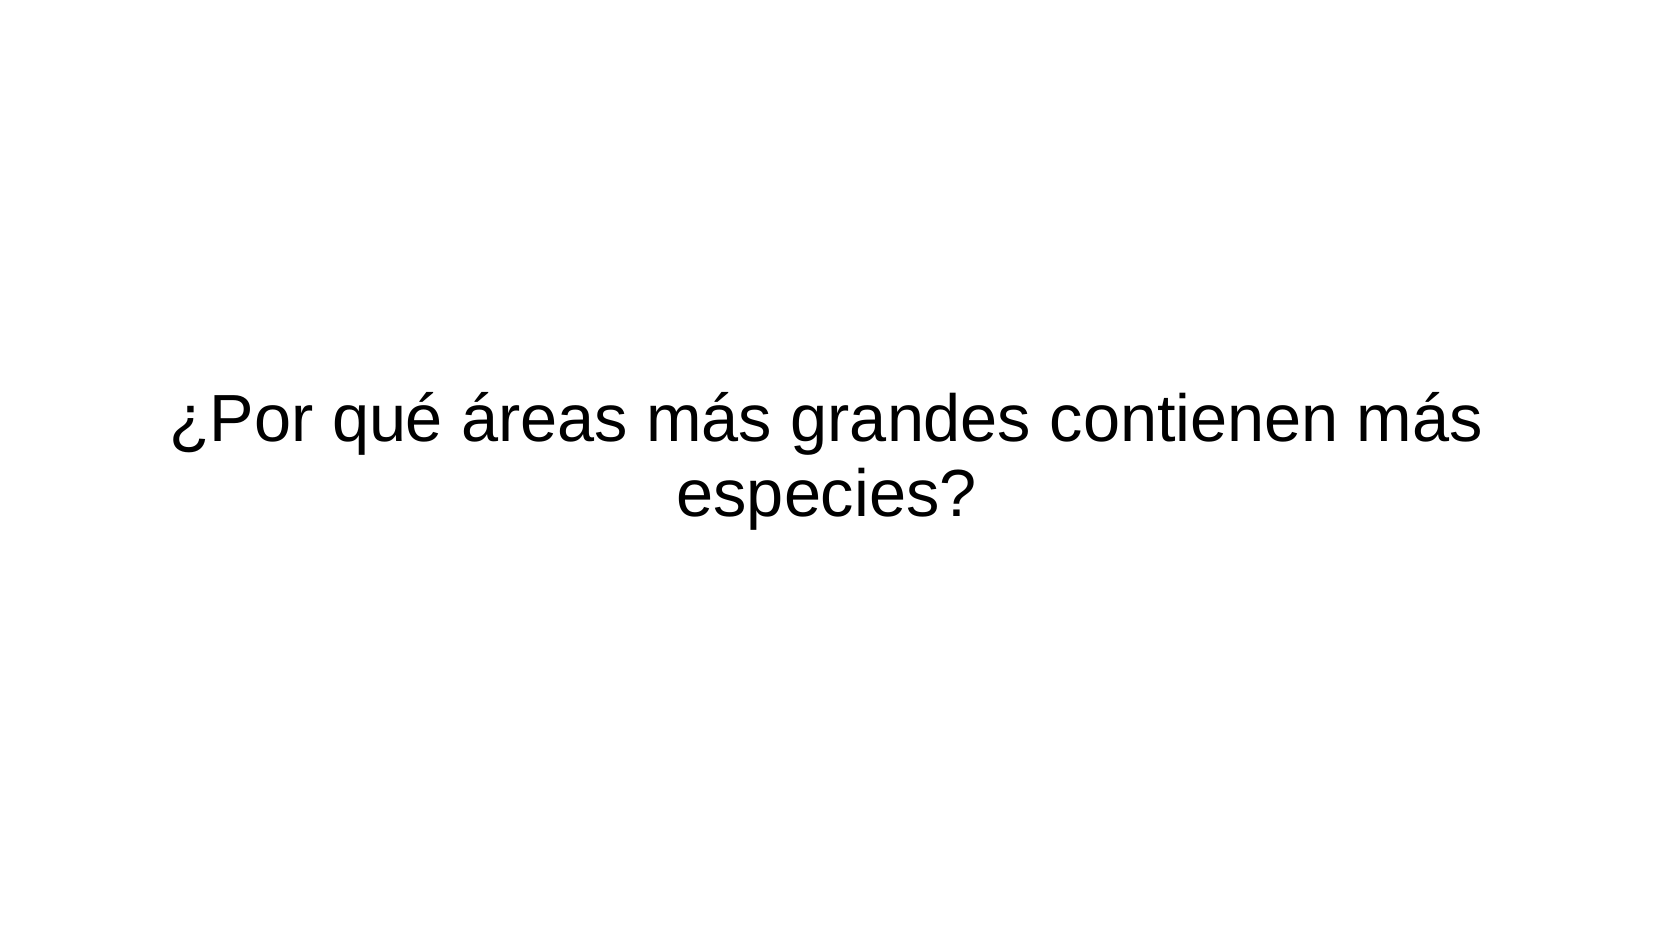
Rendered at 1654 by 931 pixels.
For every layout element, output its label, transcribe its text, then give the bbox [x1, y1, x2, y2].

subtitle ¿Por qué áreas más grandes contienen más especies? [82, 96, 1571, 817]
